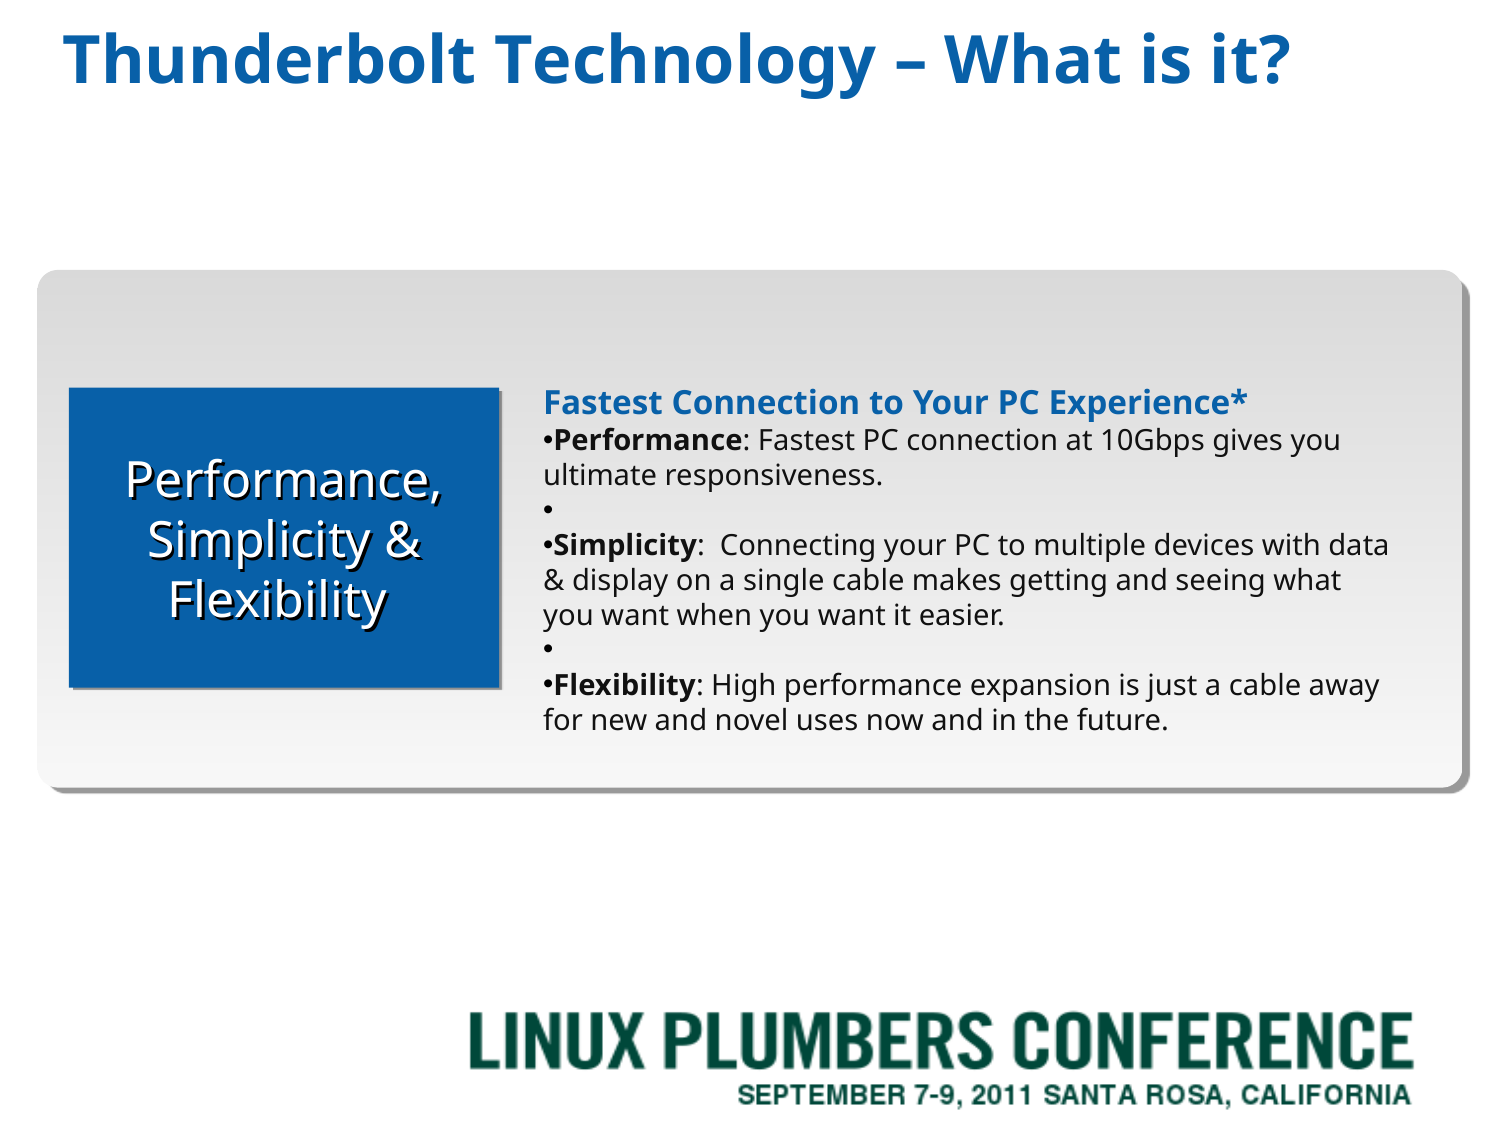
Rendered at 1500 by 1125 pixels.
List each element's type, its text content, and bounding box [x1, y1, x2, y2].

text_box [37, 269, 1463, 788]
text_box Fastest Connection to Your PC Experience* Performance: Fastest PC connection at 10Gbps gives you ultimate responsiveness. Simplicity: Connecting your PC to multiple devices with data & display on a single cable makes getting and seeing what you want when you want it easier. Flexibility: High performance expansion is just a cable away for new and novel uses now and in the future. [528, 374, 1413, 744]
title Thunderbolt Technology – What is it? [62, 16, 1414, 163]
text_box Performance, Simplicity & Flexibility [68, 387, 500, 688]
picture [453, 974, 1426, 1125]
